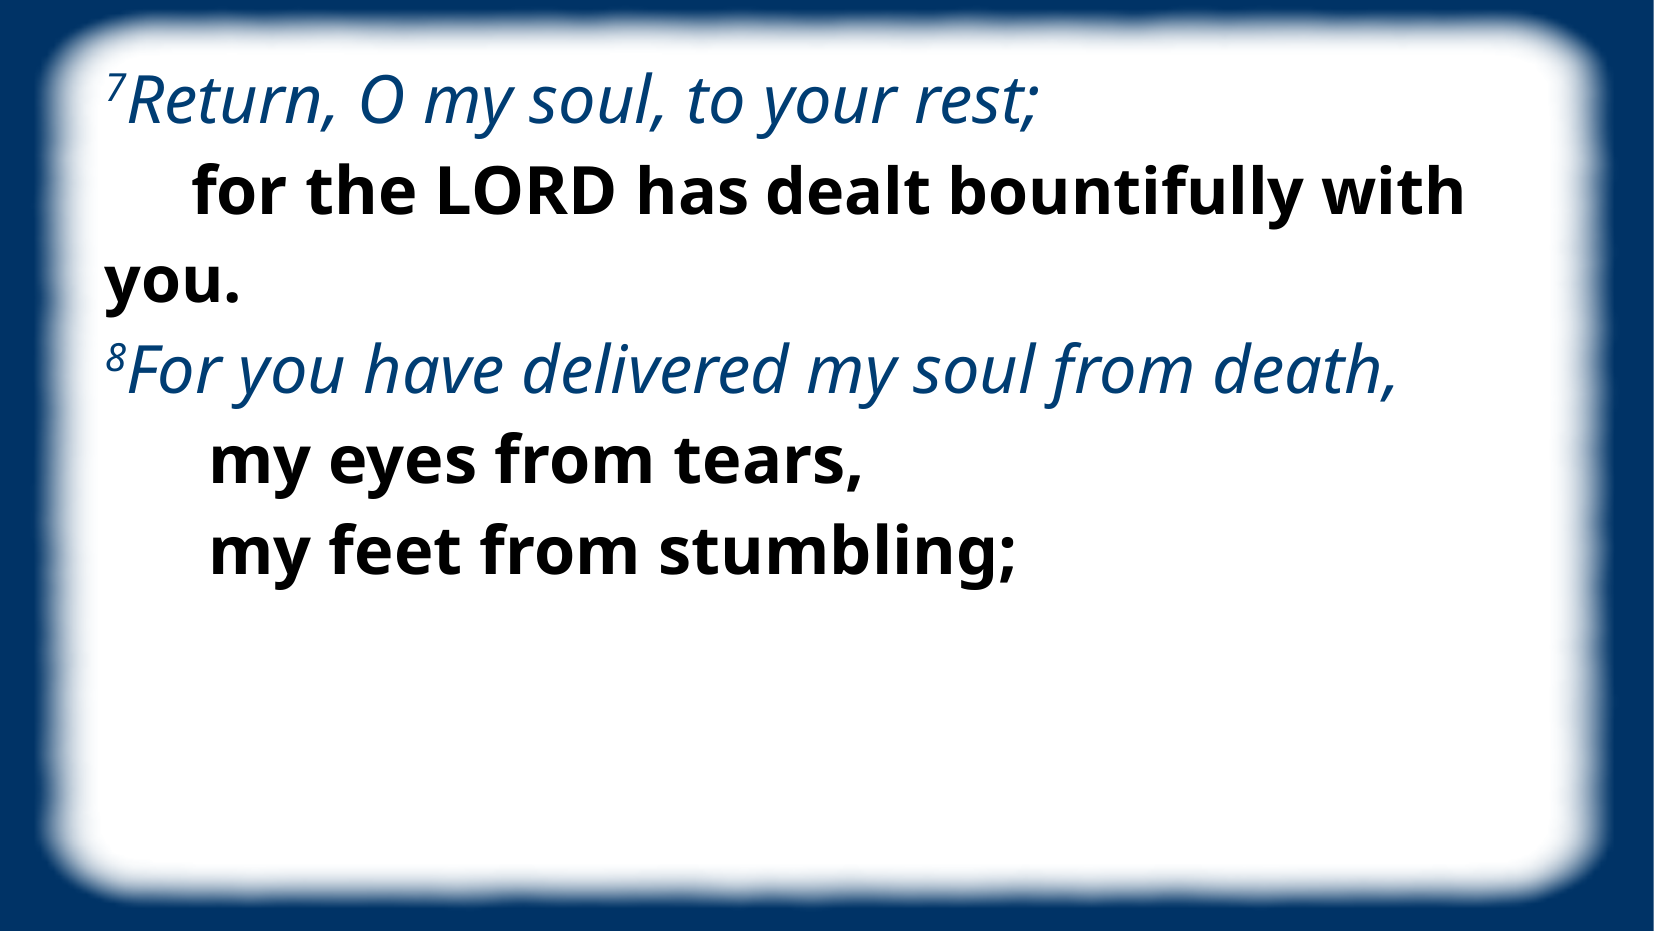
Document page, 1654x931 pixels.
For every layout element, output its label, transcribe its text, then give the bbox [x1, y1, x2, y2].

picture [0, 0, 1654, 931]
text_box 7Return, O my soul, to your rest; for the LORD has dealt bountifully with you. 8For you have delivered my soul from death, my eyes from tears, my feet from stumbling; [90, 45, 1576, 511]
